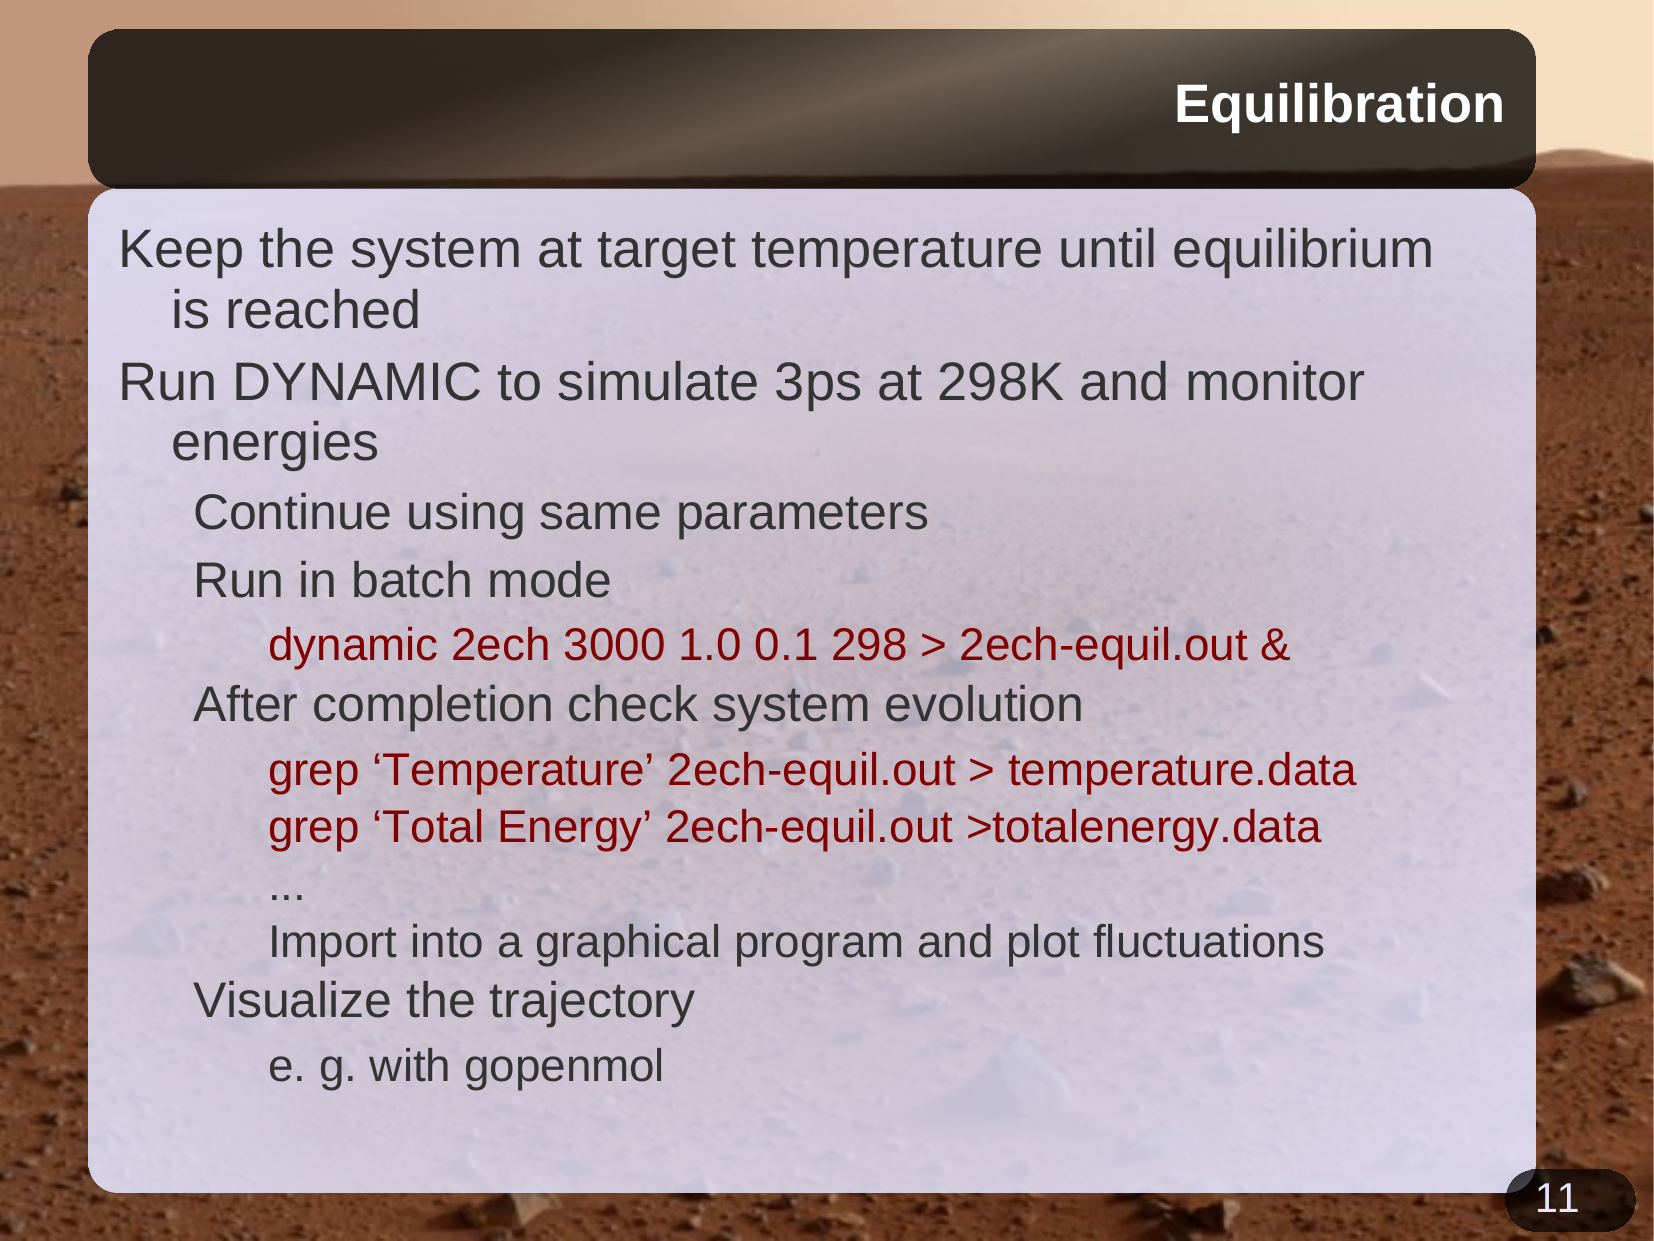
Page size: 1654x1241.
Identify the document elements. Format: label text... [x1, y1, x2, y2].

picture [0, 0, 1654, 1241]
title Equilibration [118, 59, 1506, 148]
list Keep the system at target temperature until equilibrium is reached Run DYNAMIC to simulate 3ps at 298K and monitor energies Continue using same parameters Run in batch mode dynamic 2ech 3000 1.0 0.1 298 > 2ech-equil.out & After completion check system evolution grep ‘Temperature’ 2ech-equil.out > temperature.data grep ‘Total Energy’ 2ech-equil.out >totalenergy.data ... Import into a graphical program and plot fluctuations Visualize the trajectory e. g. with gopenmol [118, 218, 1477, 1164]
